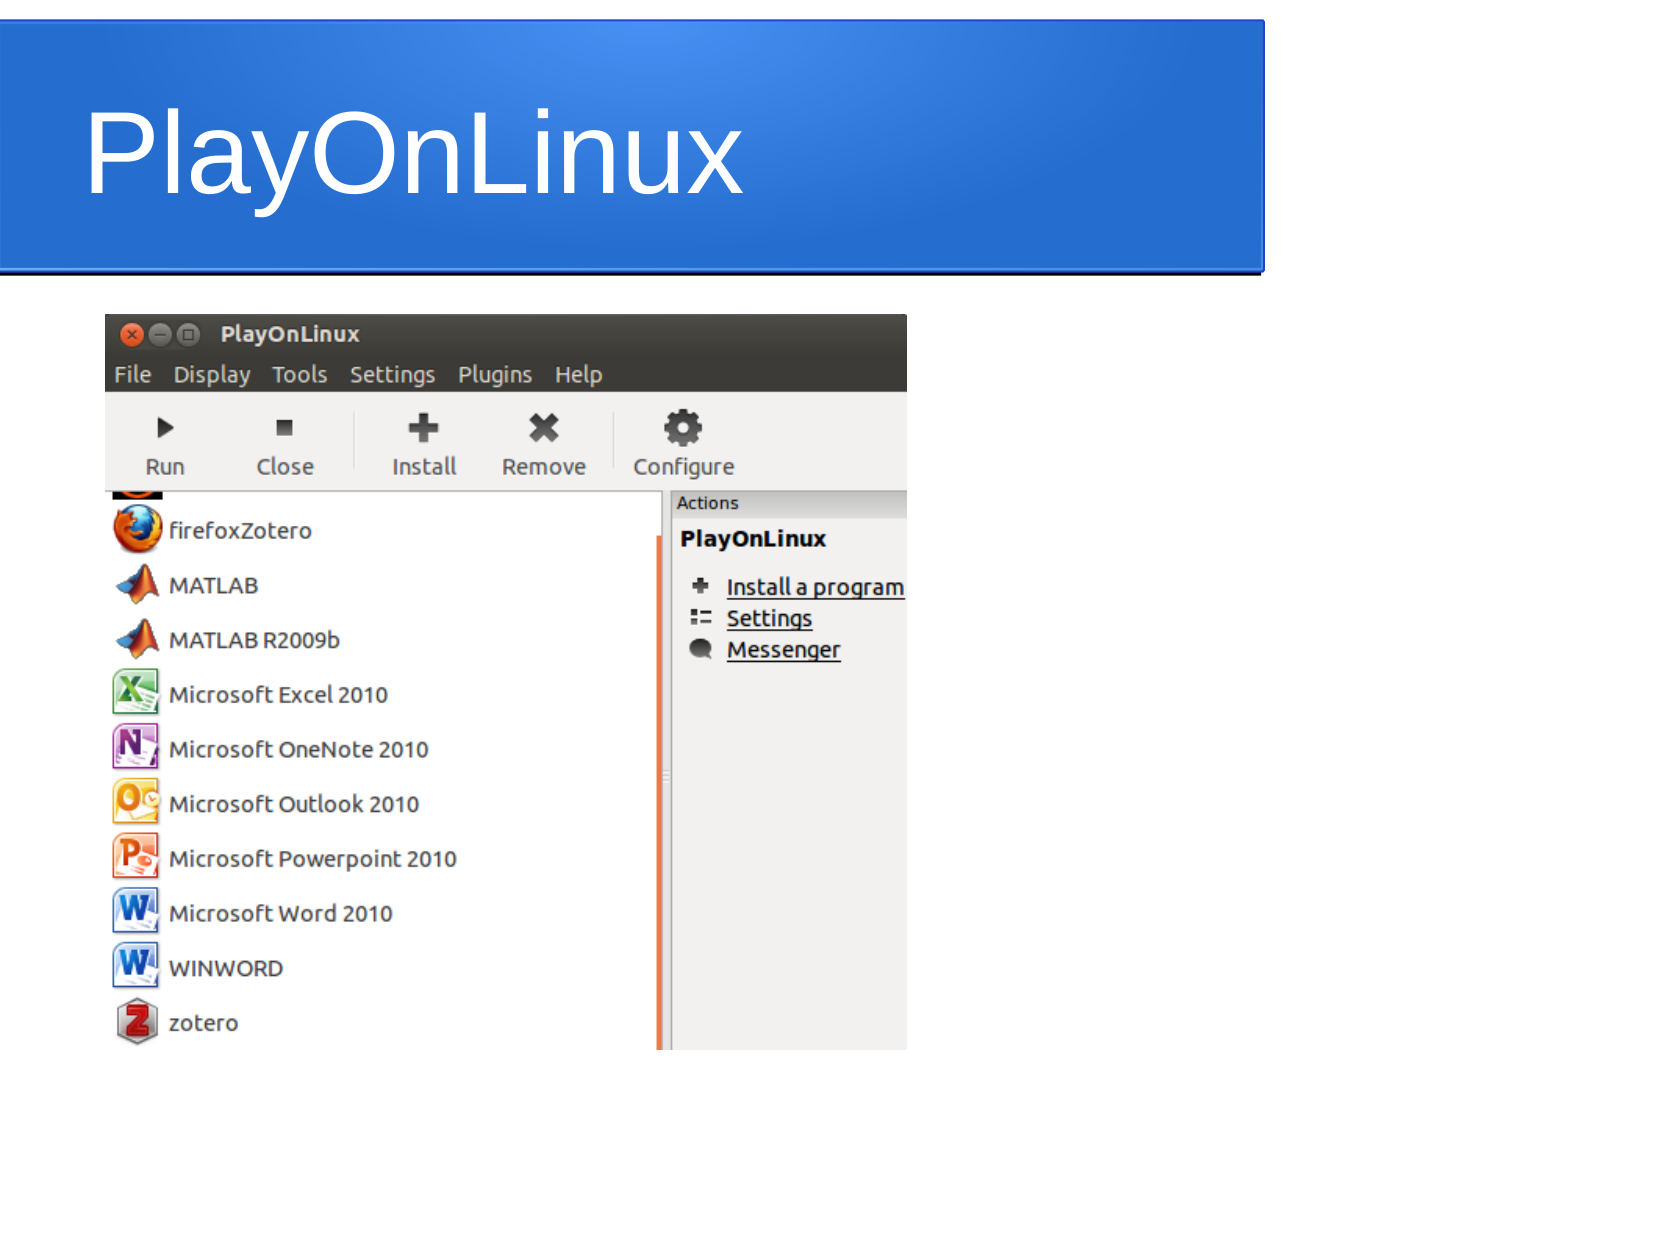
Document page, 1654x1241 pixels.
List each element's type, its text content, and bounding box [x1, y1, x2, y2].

title PlayOnLinux [82, 49, 1250, 257]
picture [105, 314, 907, 1051]
